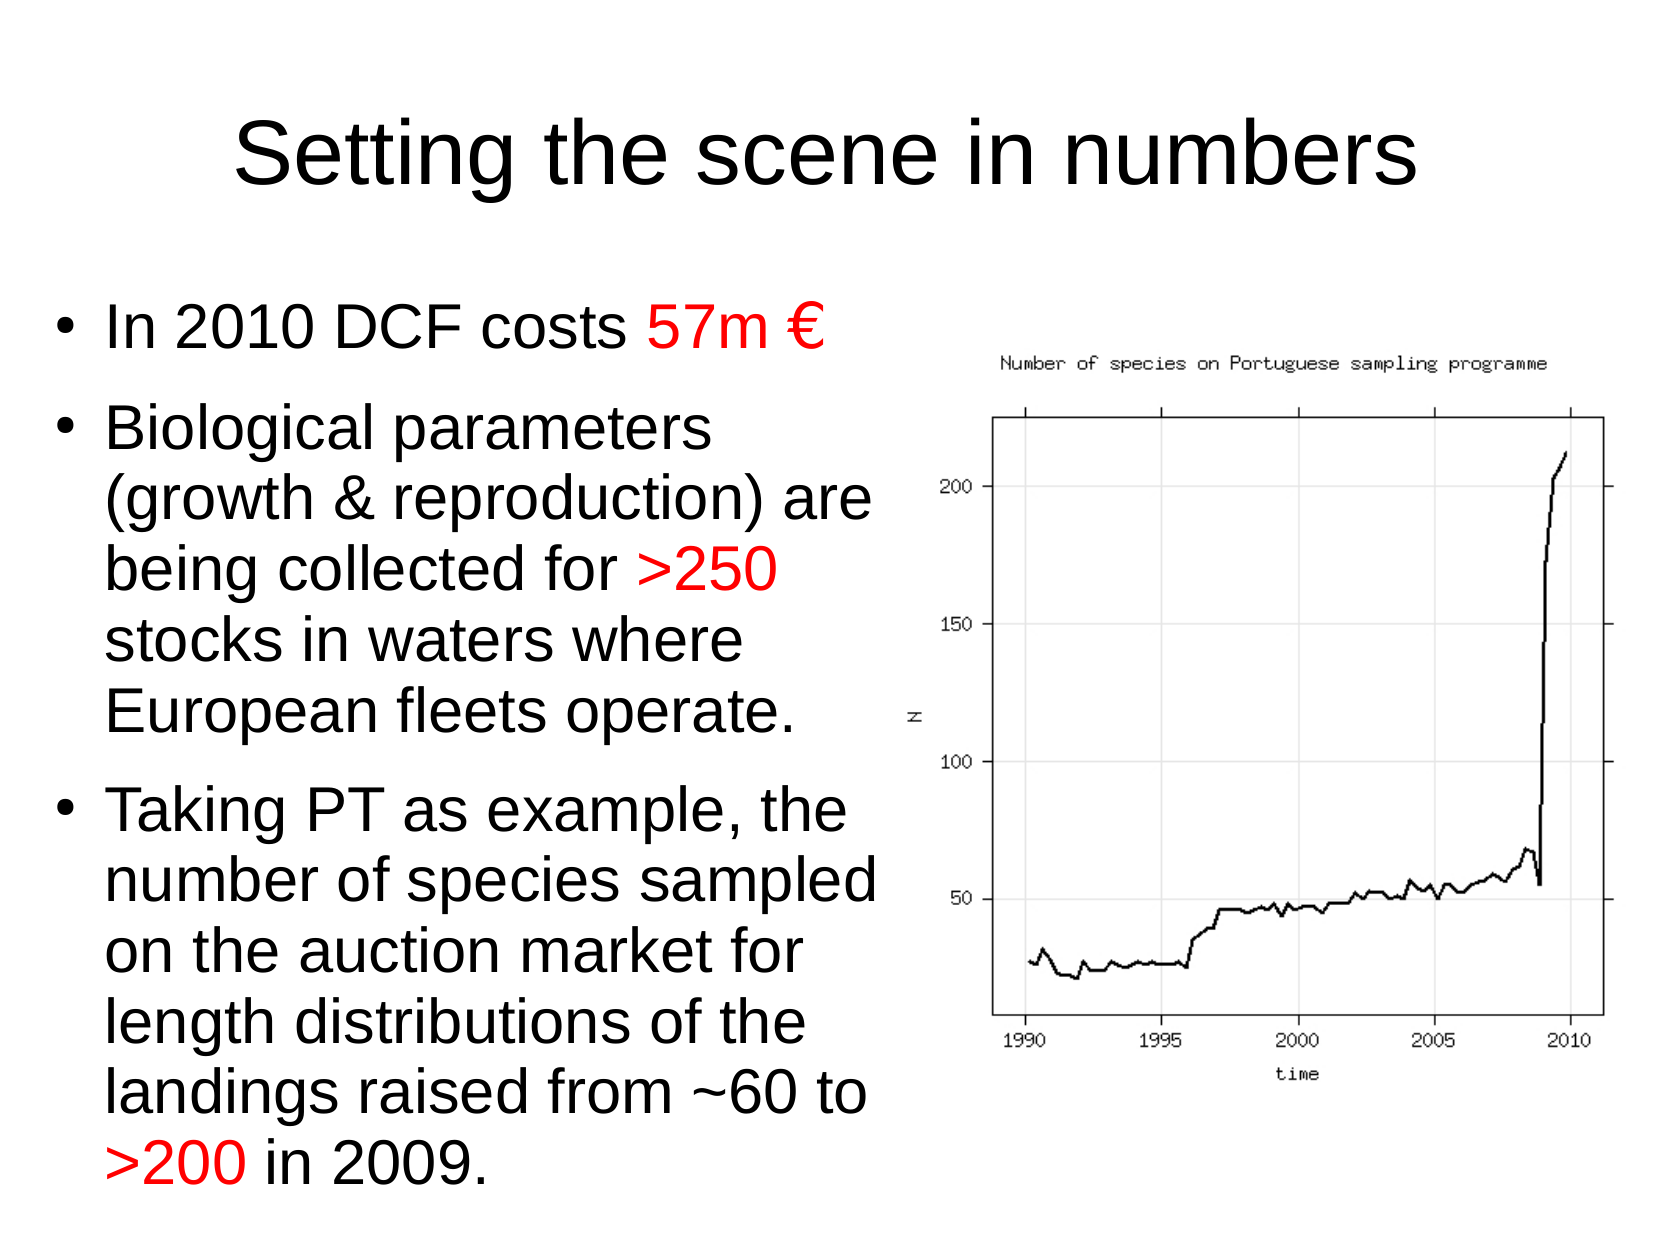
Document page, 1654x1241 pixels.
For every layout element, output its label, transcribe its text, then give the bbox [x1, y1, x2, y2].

picture [938, 348, 1650, 1099]
title Setting the scene in numbers [82, 49, 1571, 257]
list In 2010 DCF costs 57m € Biological parameters (growth & reproduction) are being collected for >250 stocks in waters where European fleets operate. Taking PT as example, the number of species sampled on the auction market for length distributions of the landings raised from ~60 to >200 in 2009. [37, 290, 938, 1201]
